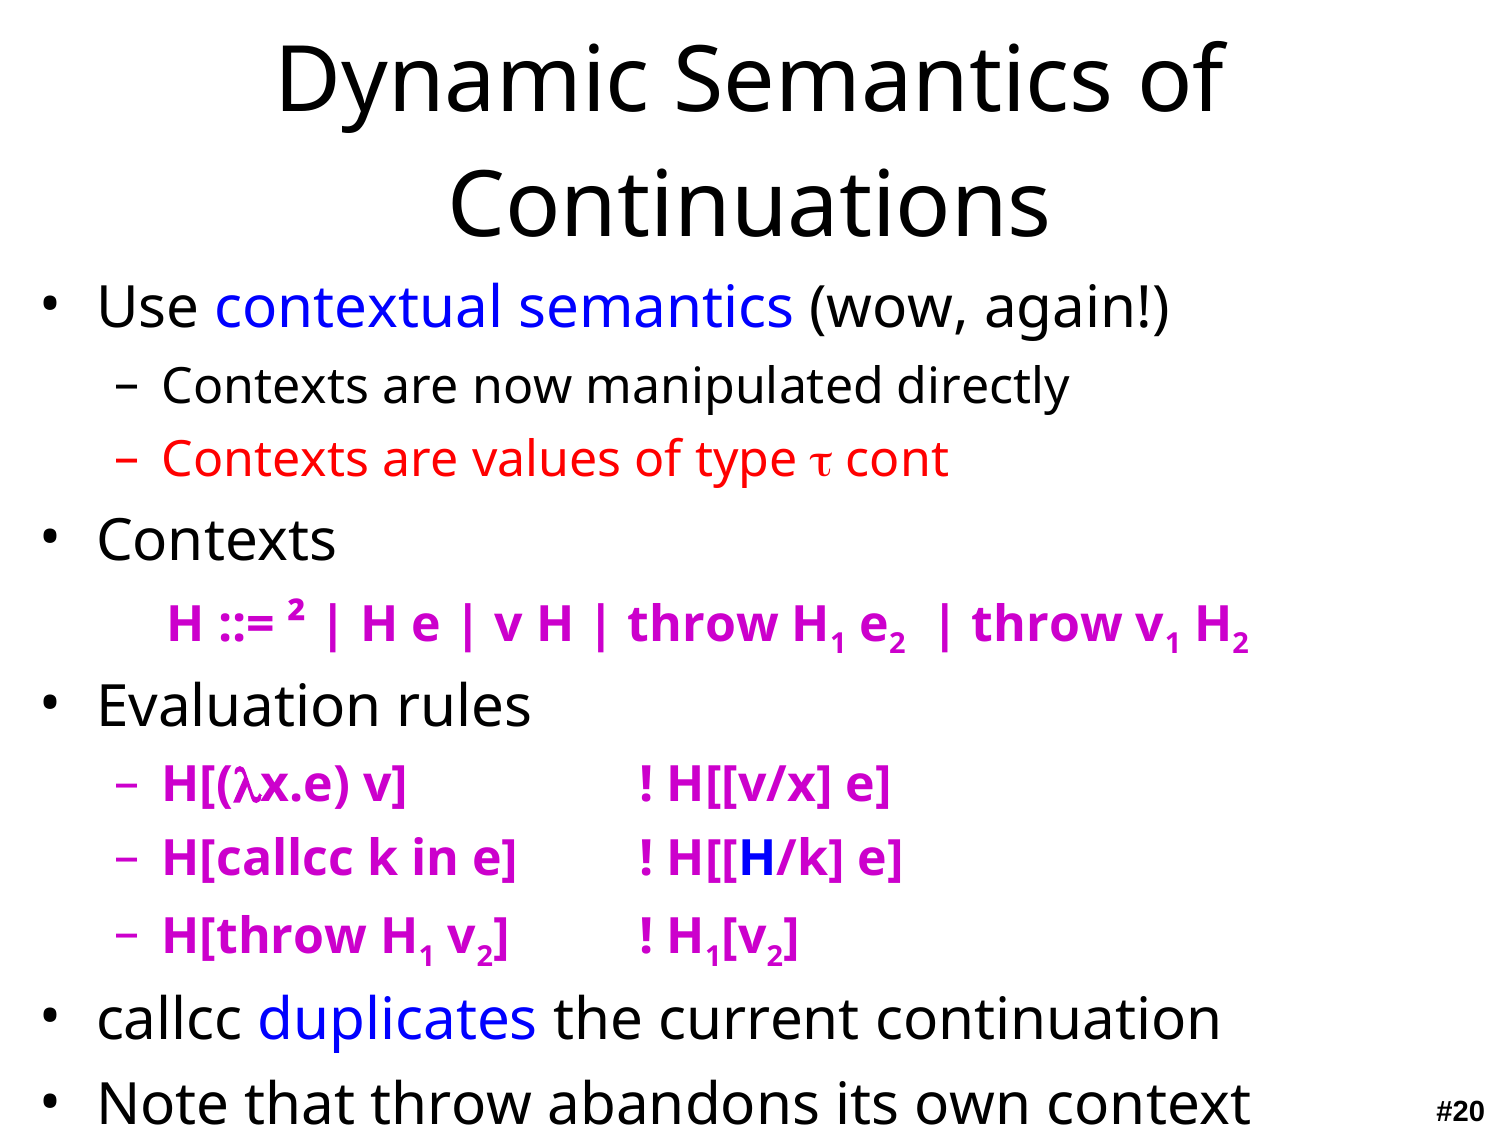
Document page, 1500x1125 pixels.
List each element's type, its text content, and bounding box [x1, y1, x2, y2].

list Use contextual semantics (wow, again!) Contexts are now manipulated directly Contexts are values of type  cont Contexts H ::= ² | H e | v H | throw H1 e2 | throw v1 H2 Evaluation rules H[(x.e) v] ! H[[v/x] e] H[callcc k in e] ! H[[H/k] e] H[throw H1 v2] ! H1[v2] callcc duplicates the current continuation Note that throw abandons its own context [24, 262, 1476, 1101]
title Dynamic Semantics of Continuations [24, 24, 1476, 254]
